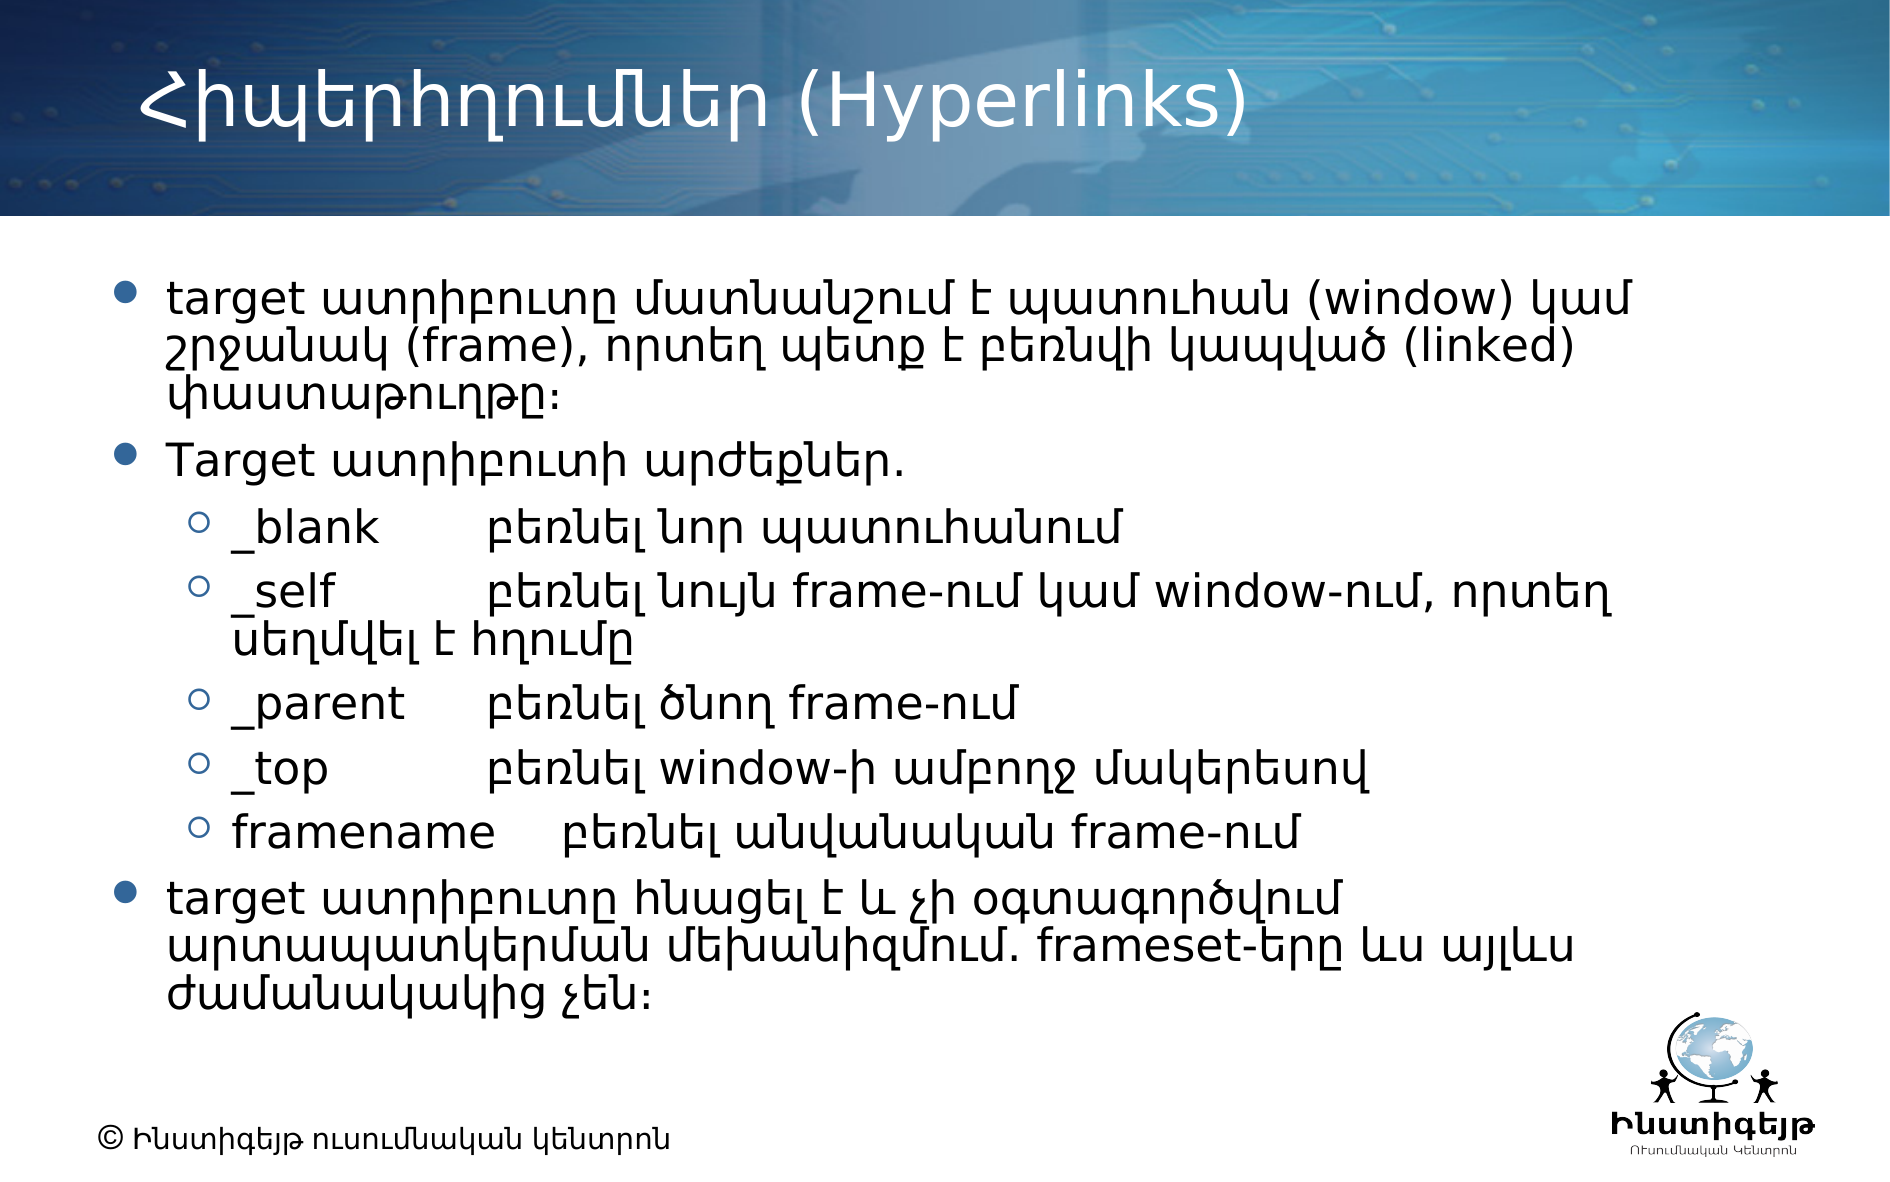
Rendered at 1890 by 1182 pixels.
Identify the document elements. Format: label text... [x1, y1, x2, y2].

list target ատրիբուտը մատնանշում է պատուհան (window) կամ շրջանակ (frame), որտեղ պետք է բեռնվի կապված (linked) փաստաթուղթը։ Target ատրիբուտի արժեքներ․ _blank բեռնել նոր պատուհանում _self բեռնել նույն frame-ում կամ window-ում, որտեղ սեղմվել է հղումը _parent բեռնել ծնող frame-ում _top բեռնել window-ի ամբողջ մակերեսով framename բեռնել անվանական frame-ում target ատրիբուտը հնացել է և չի օգտագործվում արտապատկերման մեխանիզմում․ frameset-երը ևս այլևս ժամանակակից չեն։ [110, 276, 1801, 303]
text_box Հիպերհղումներ (Hyperlinks) [138, 76, 1801, 80]
picture [0, 0, 1890, 216]
picture [1612, 1012, 1815, 1157]
